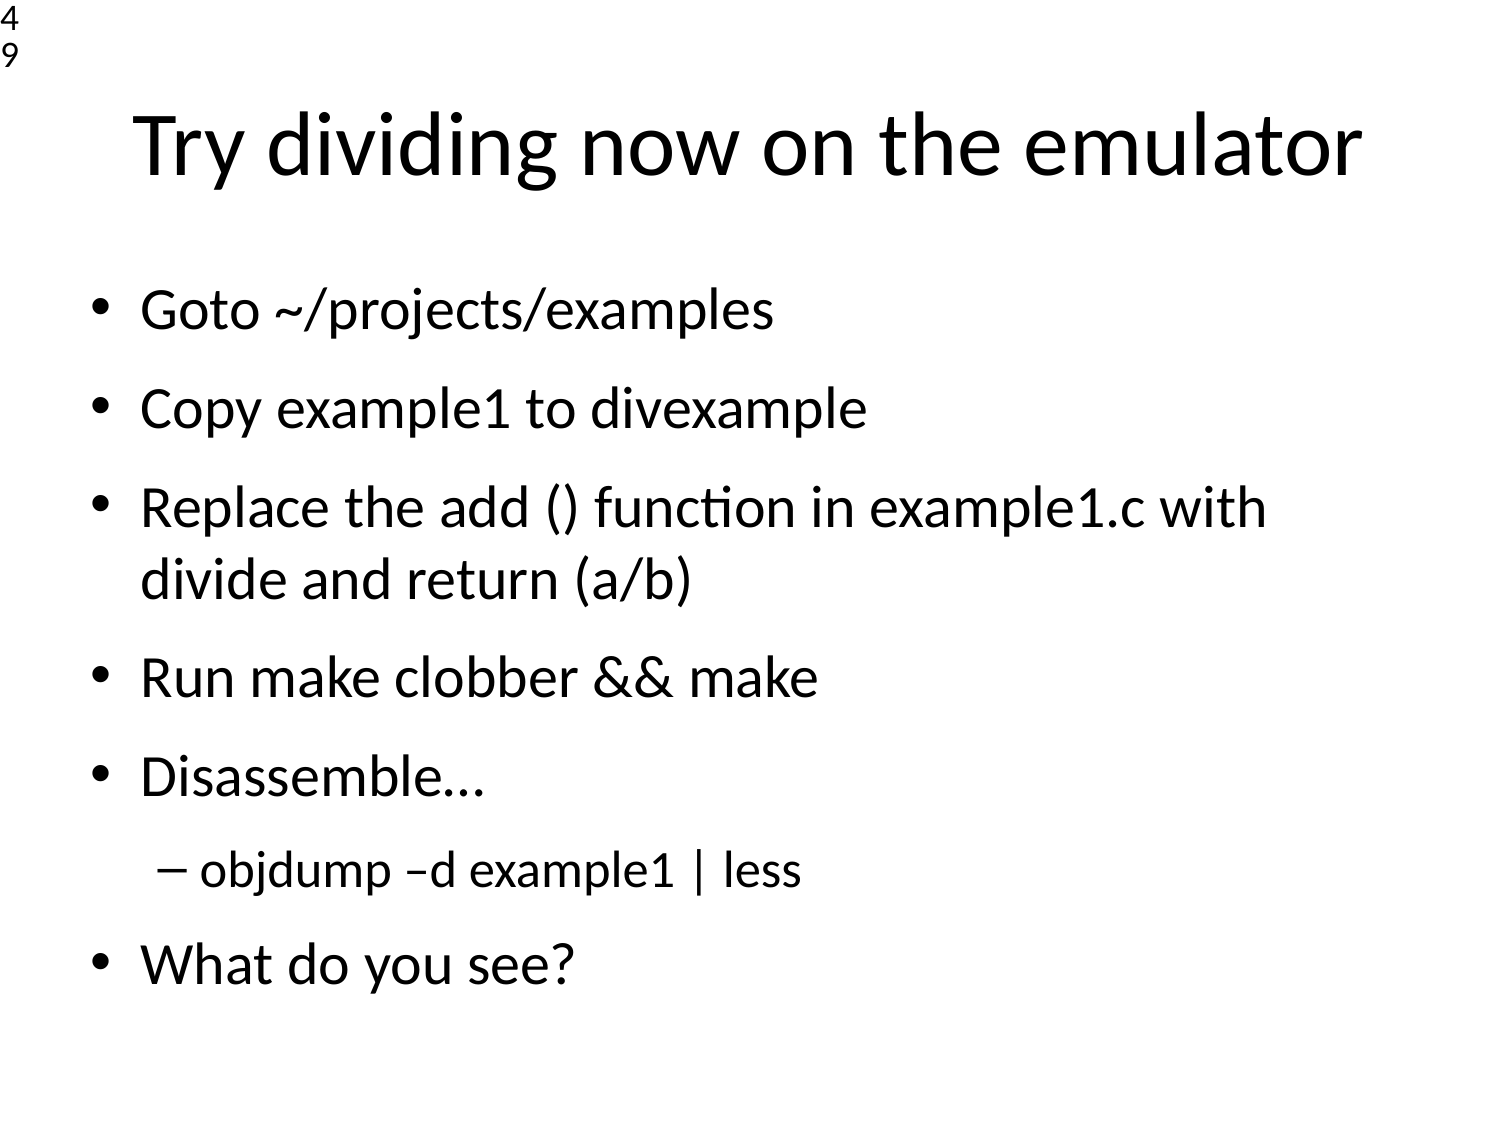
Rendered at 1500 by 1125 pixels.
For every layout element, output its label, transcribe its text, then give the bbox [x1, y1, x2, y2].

list Goto ~/projects/examples Copy example1 to divexample Replace the add () function in example1.c with divide and return (a/b) Run make clobber && make Disassemble… objdump –d example1 | less What do you see? [75, 262, 1425, 1005]
title Try dividing now on the emulator [75, 45, 1425, 233]
